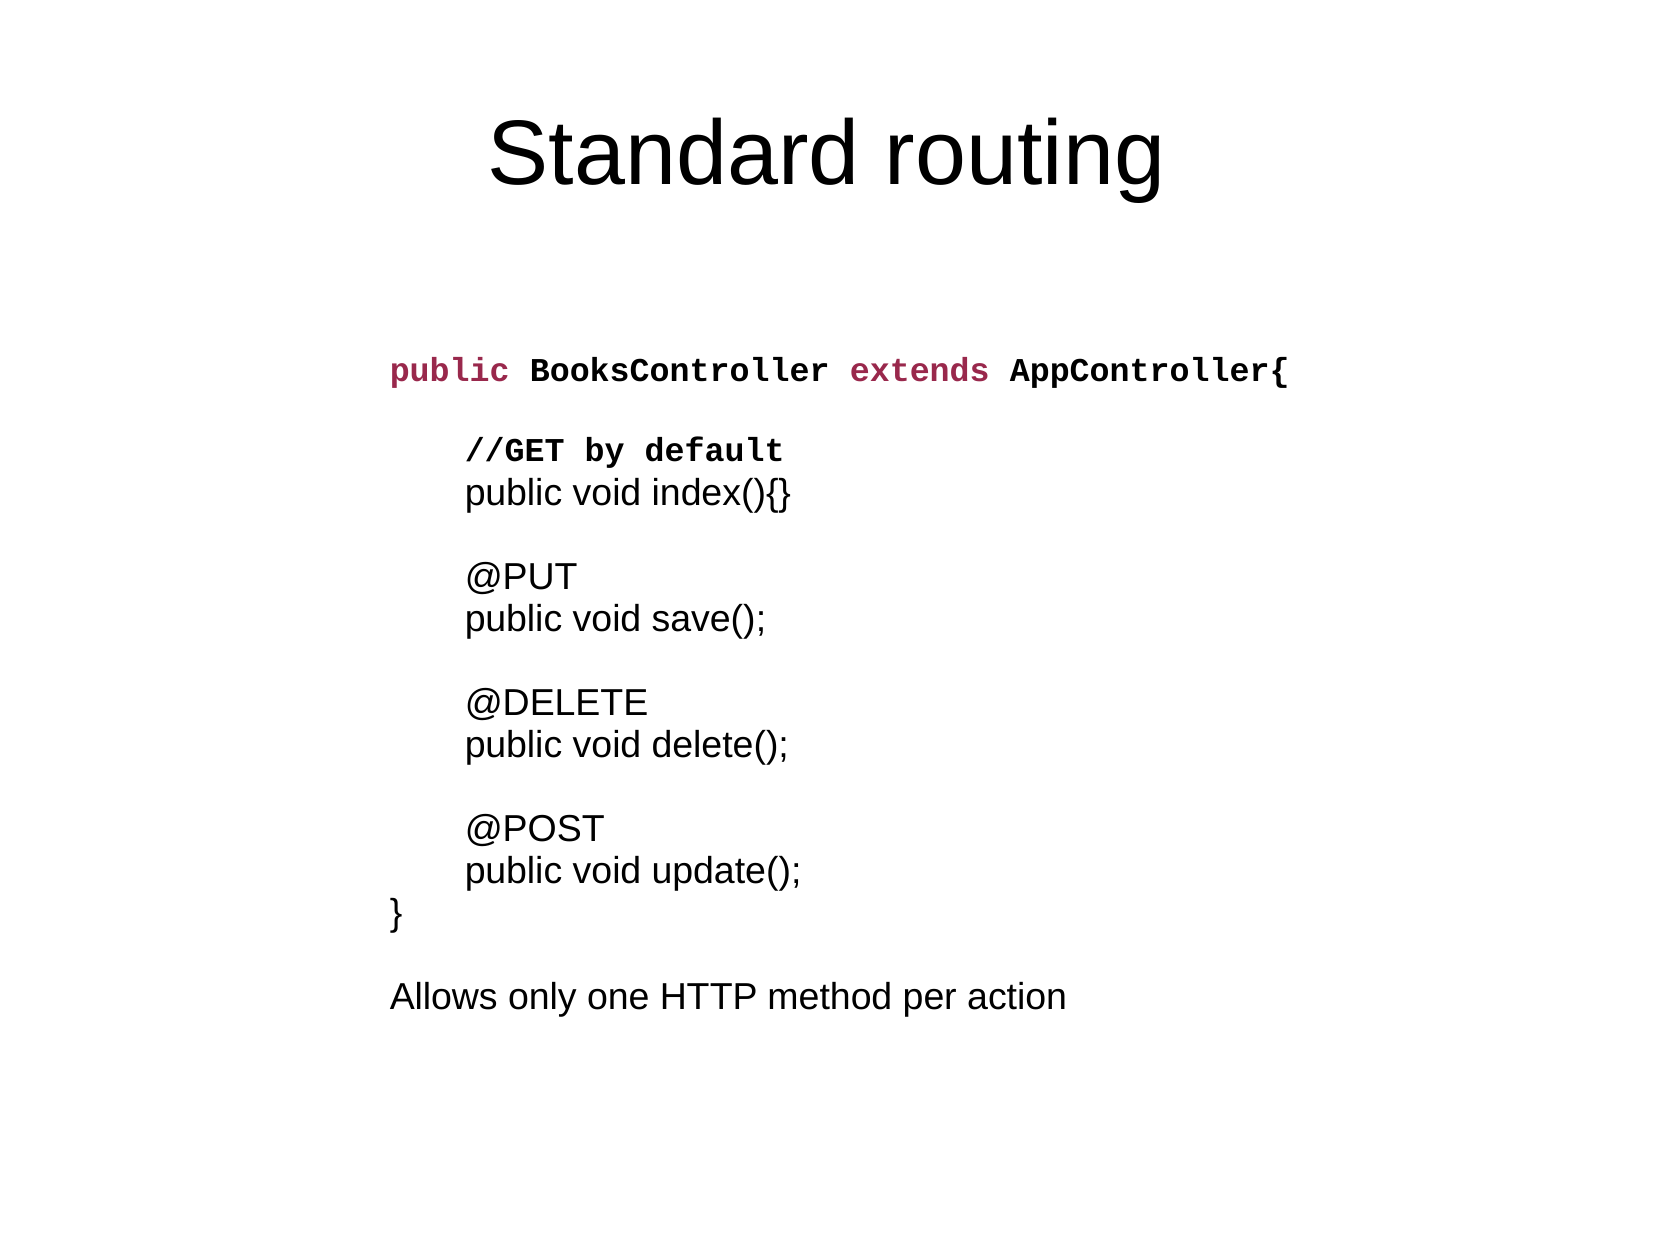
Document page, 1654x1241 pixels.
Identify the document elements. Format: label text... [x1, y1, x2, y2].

title Standard routing [82, 56, 1571, 250]
text_box public BooksController extends AppController{ //GET by default public void index(){} @PUT public void save(); @DELETE public void delete(); @POST public void update(); } Allows only one HTTP method per action [375, 262, 1305, 1025]
